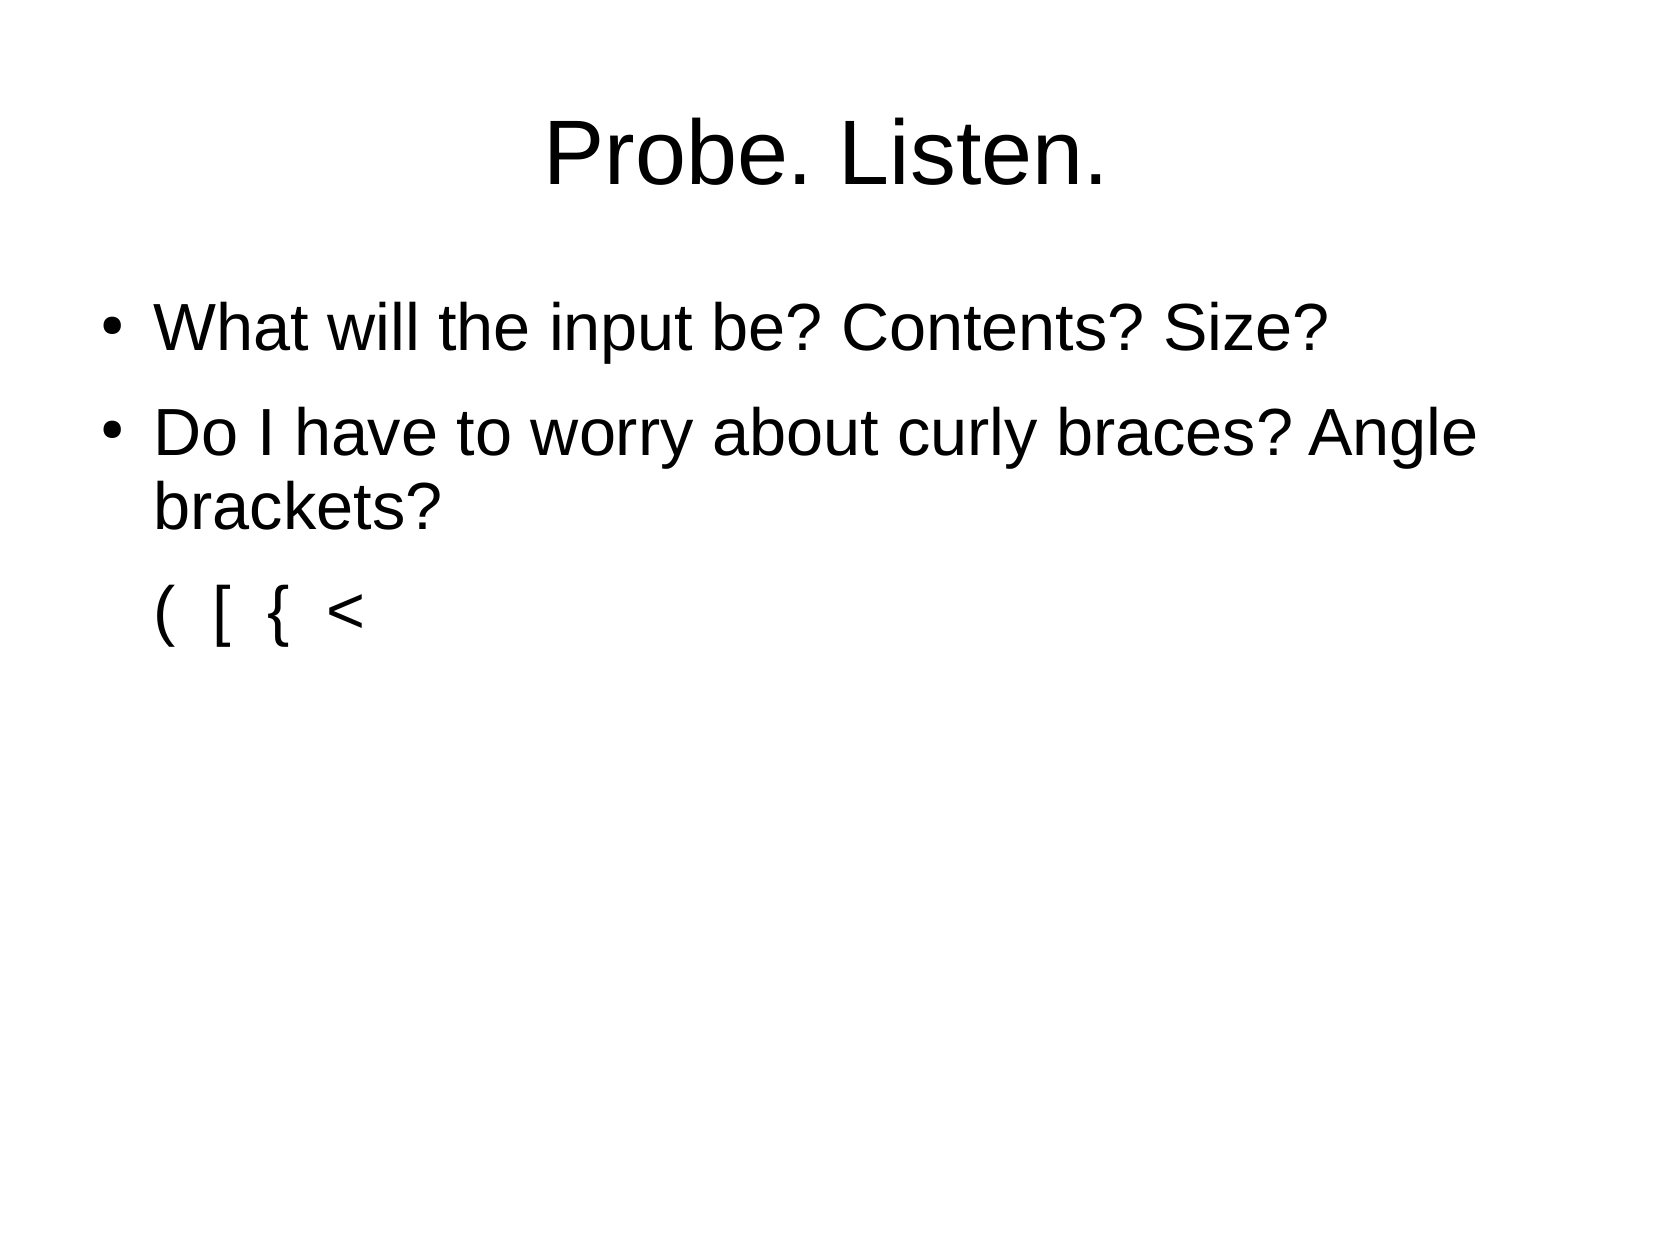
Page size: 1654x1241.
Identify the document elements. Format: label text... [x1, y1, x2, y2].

title Probe. Listen. [82, 49, 1571, 257]
list What will the input be? Contents? Size? Do I have to worry about curly braces? Angle brackets? ( [ { < [82, 290, 1571, 1010]
